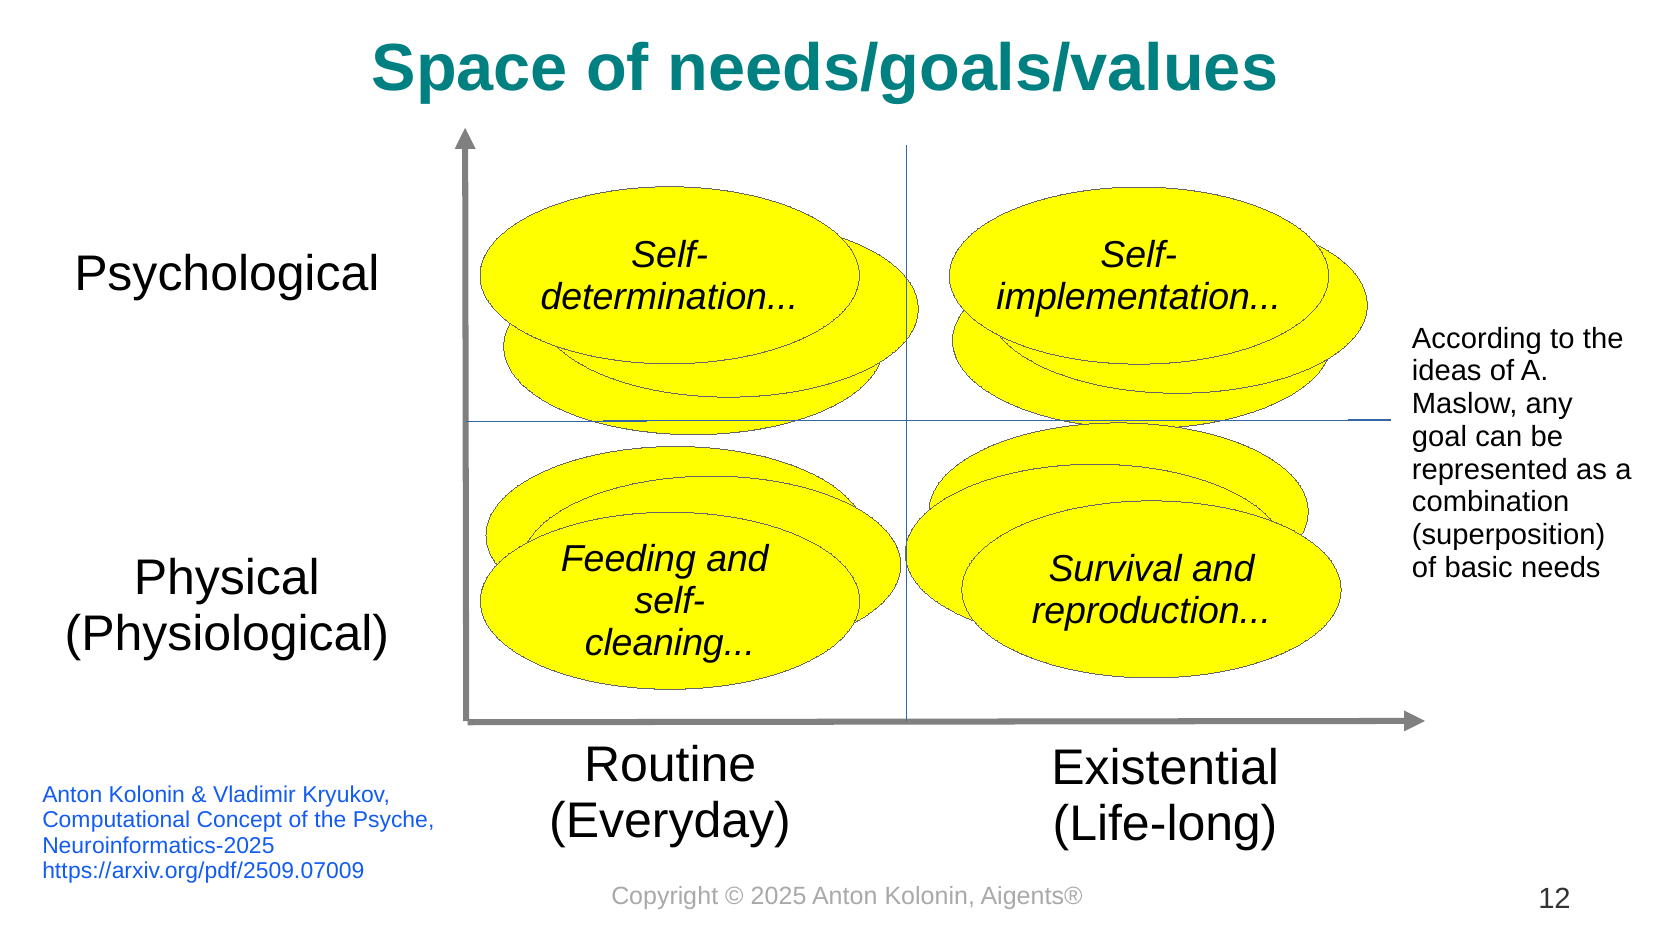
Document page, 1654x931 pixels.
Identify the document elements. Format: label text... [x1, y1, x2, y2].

text_box [503, 237, 906, 421]
text_box Existential (Life-long) [912, 731, 1419, 858]
text_box Psychological [11, 235, 442, 311]
text_box Survival and reproduction... [961, 500, 1342, 678]
text_box Physical (Physiological) [10, 541, 444, 669]
text_box Routine (Everyday) [524, 729, 816, 856]
text_box Self-implementation... [949, 187, 1329, 365]
text_box Self-determination... [480, 186, 860, 364]
text_box [485, 446, 901, 623]
text_box Anton Kolonin & Vladimir Kryukov, Computational Concept of the Psyche, Neuroinformatics-2025 https://arxiv.org/pdf/2509.07009 [27, 773, 453, 891]
text_box Feeding and self-cleaning... [480, 512, 860, 690]
text_box According to the ideas of A. Maslow, any goal can be represented as a combination (superposition) of basic needs [1397, 314, 1651, 592]
text_box [907, 421, 1309, 621]
text_box [952, 244, 1368, 420]
text_box [907, 278, 919, 339]
text_box [595, 421, 795, 435]
text_box Space of needs/goals/values [0, 0, 1652, 138]
